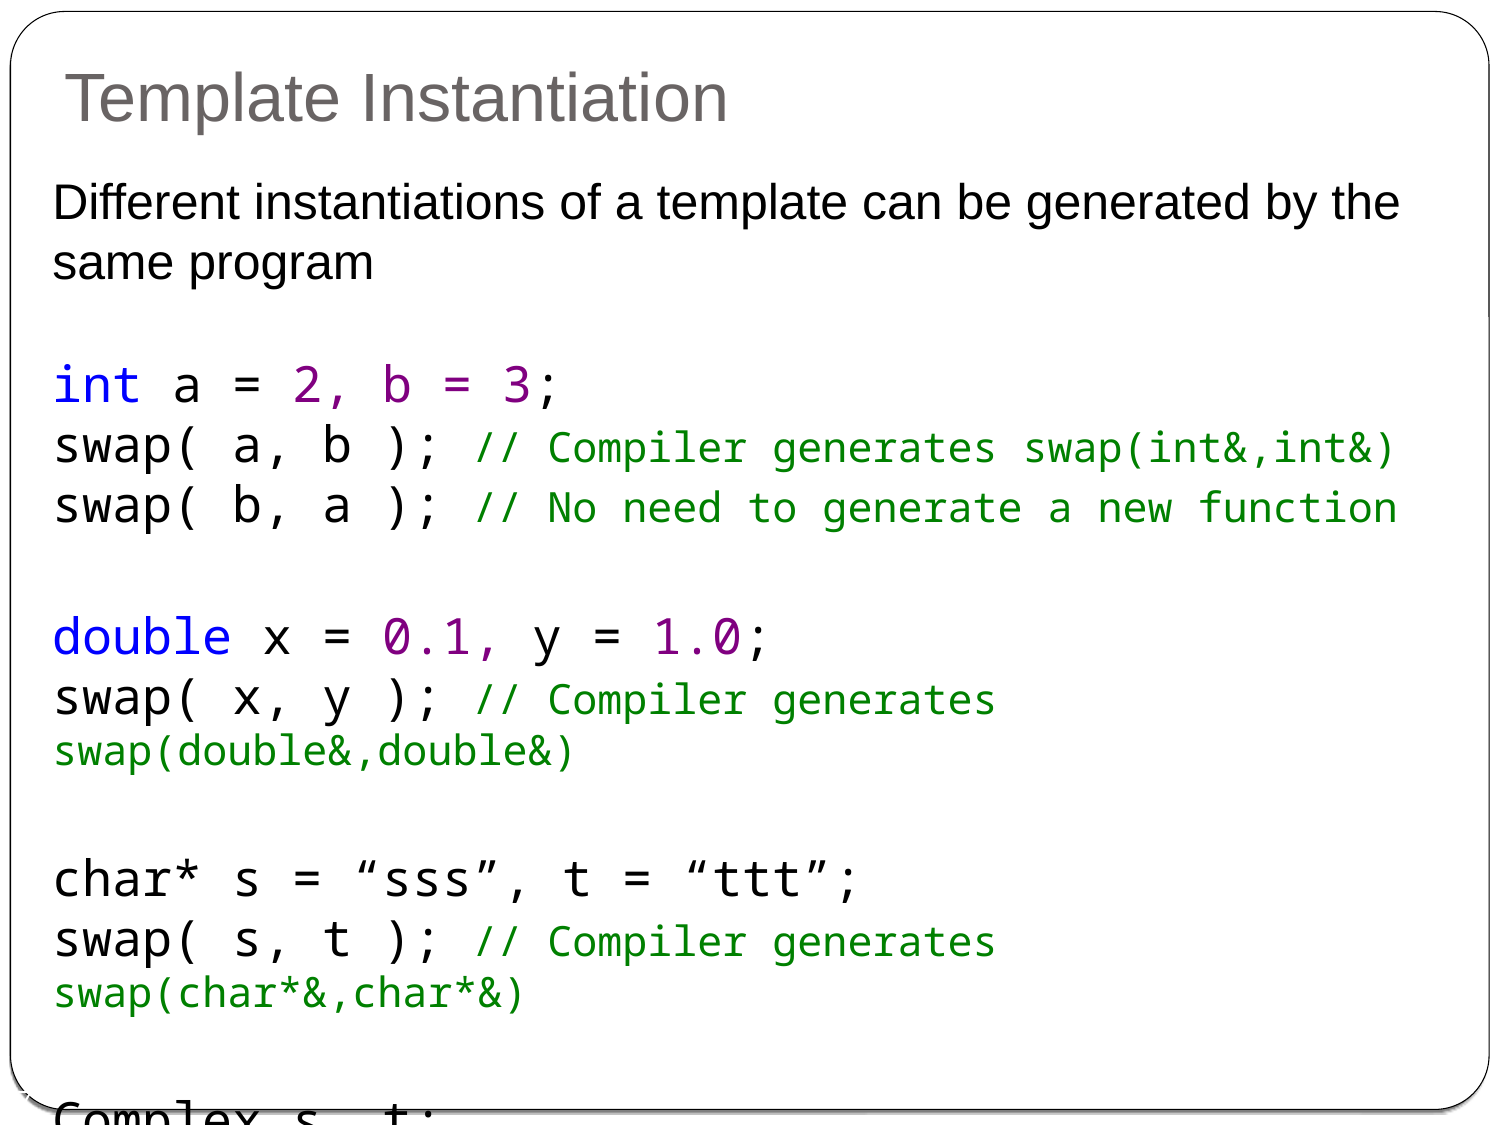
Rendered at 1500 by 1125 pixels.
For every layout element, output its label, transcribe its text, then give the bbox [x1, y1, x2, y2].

title Template Instantiation [50, 45, 1450, 150]
slide_number <number> [0, 1074, 50, 1125]
list Different instantiations of a template can be generated by the same program int a = 2, b = 3; swap( a, b ); // Compiler generates swap(int&,int&) swap( b, a ); // No need to generate a new function double x = 0.1, y = 1.0; swap( x, y ); // Compiler generates swap(double&,double&) char* s = “sss”, t = “ttt”; swap( s, t ); // Compiler generates swap(char*&,char*&) Complex s, t; swap( s, t ); // Compiler generates swap(Complex&,Complex&) [37, 162, 1463, 1088]
